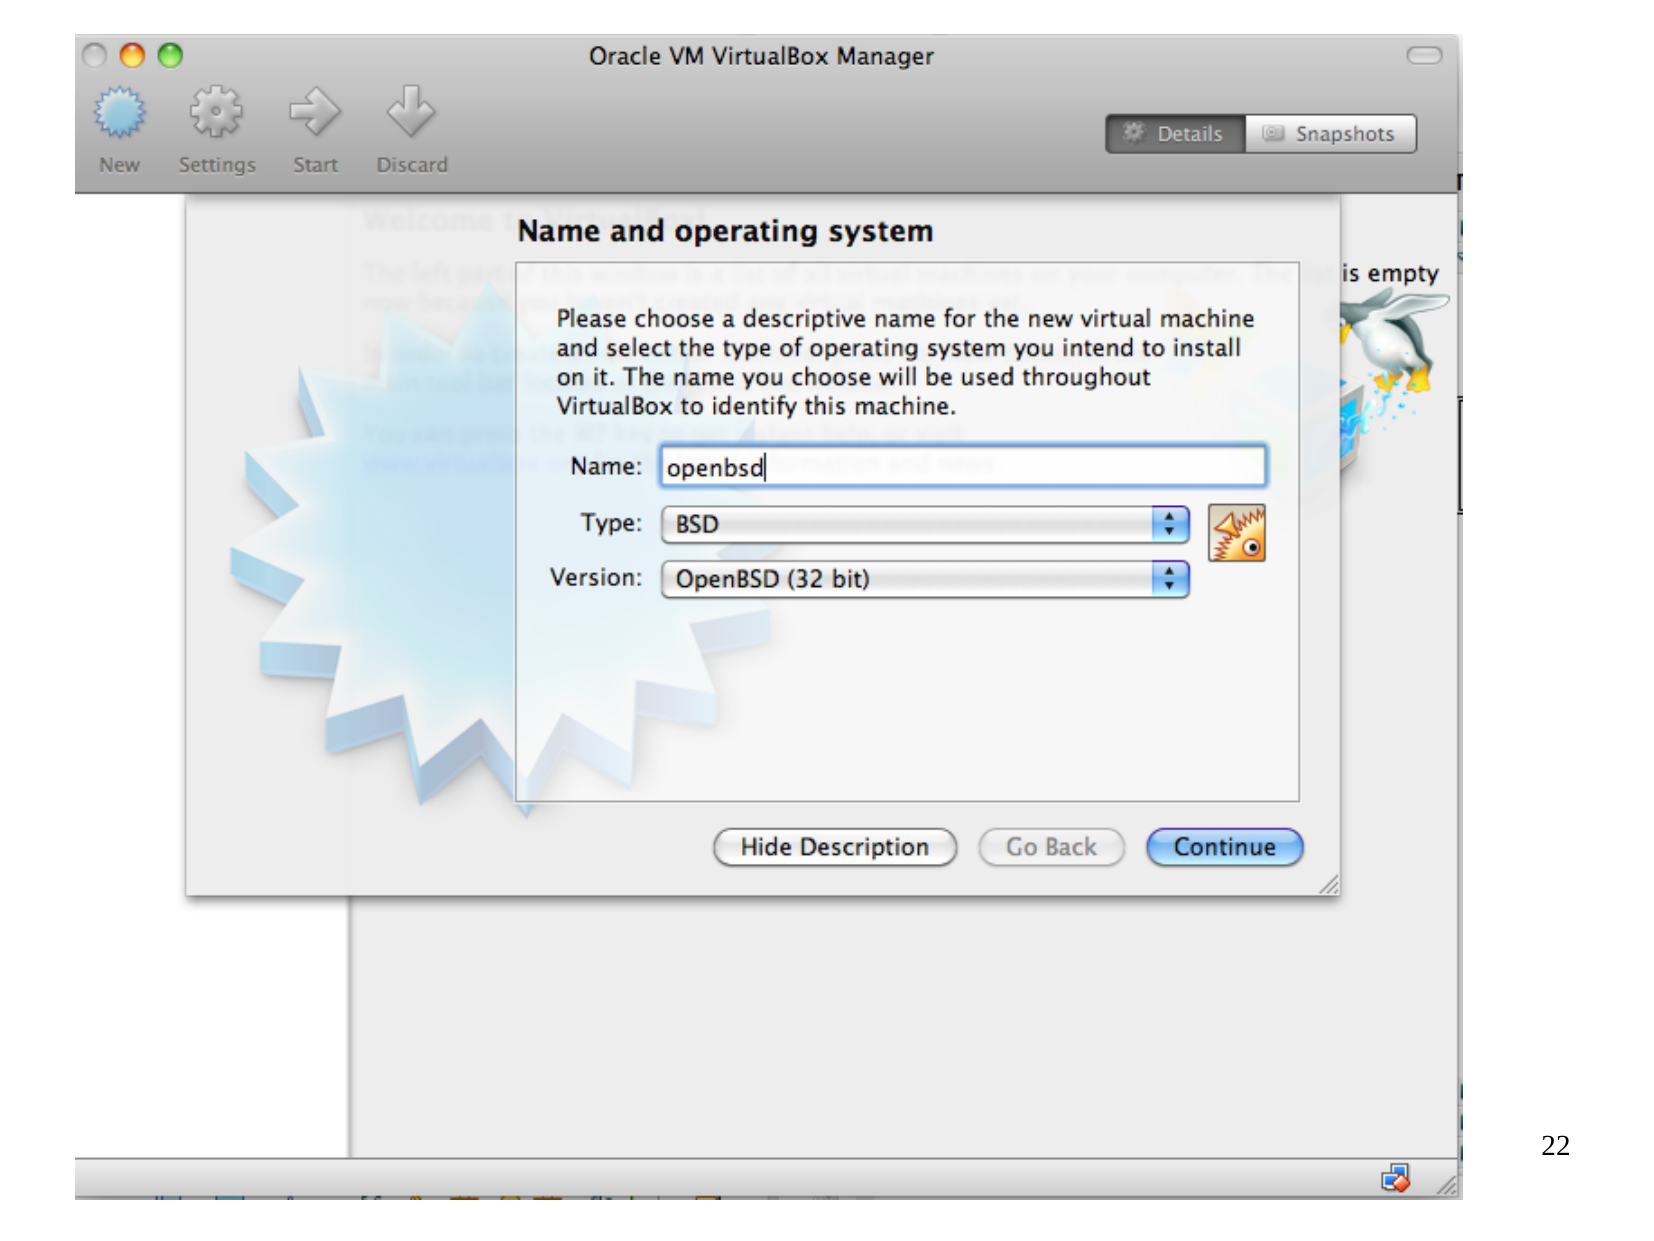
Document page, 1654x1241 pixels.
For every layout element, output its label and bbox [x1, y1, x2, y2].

picture [75, 34, 1463, 1201]
